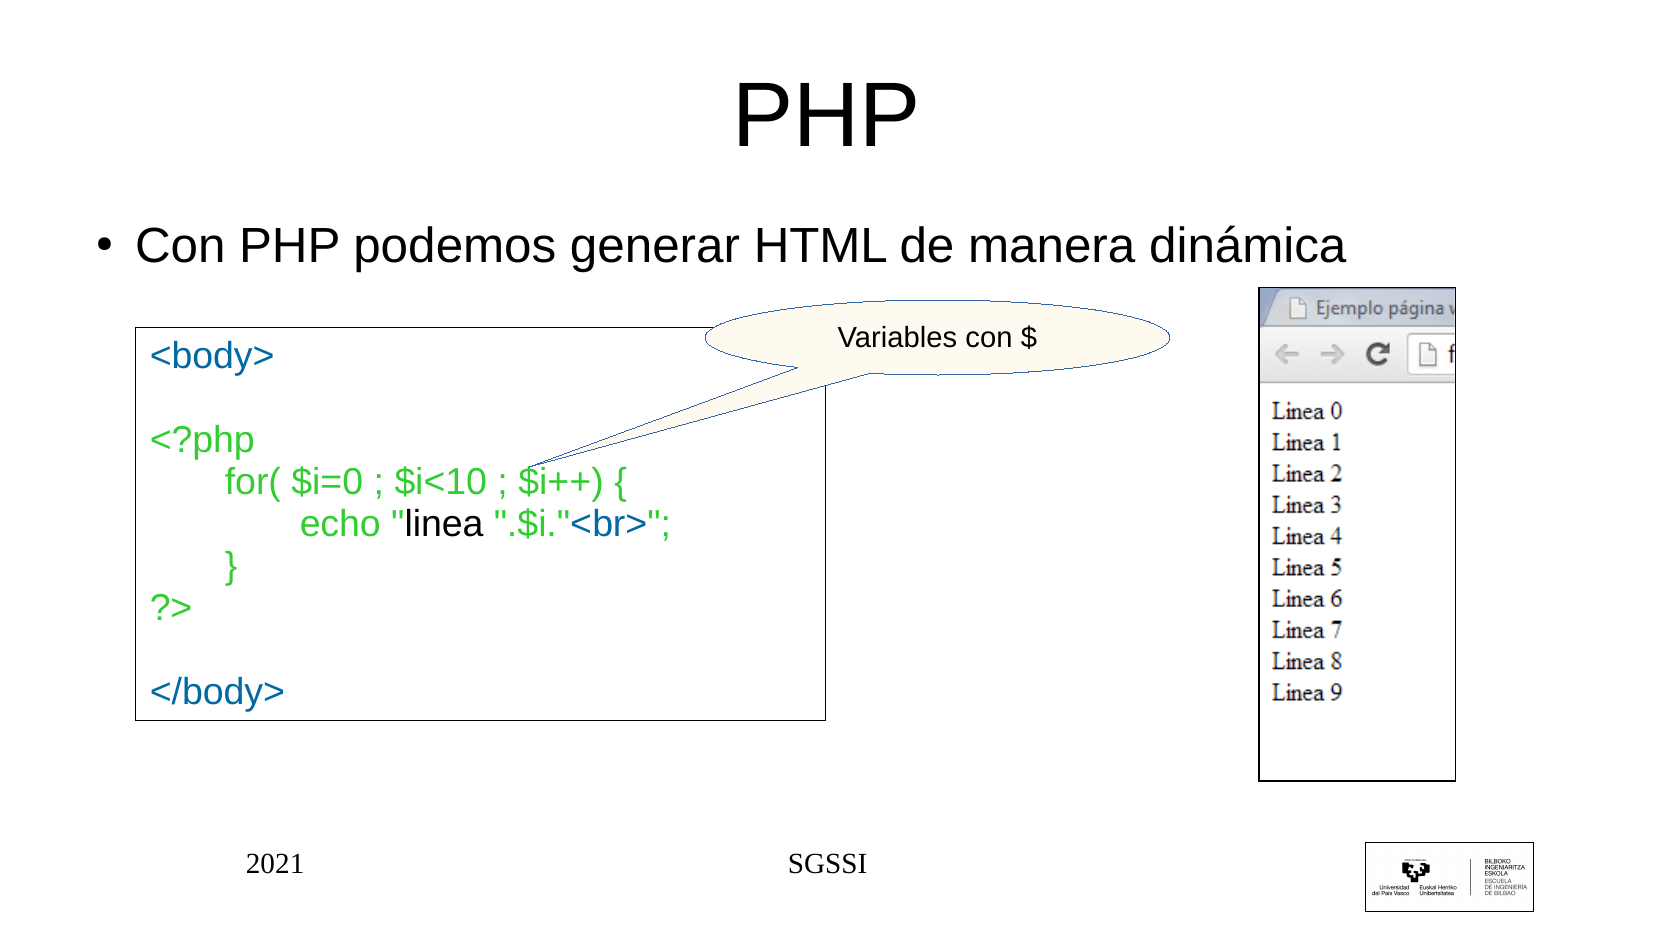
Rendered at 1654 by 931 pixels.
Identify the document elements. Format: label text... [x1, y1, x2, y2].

list Con PHP podemos generar HTML de manera dinámica [82, 217, 1456, 301]
title PHP [82, 37, 1571, 193]
picture [1260, 288, 1455, 781]
text_box <body> <?php for( $i=0 ; $i<10 ; $i++) { echo "linea ".$i."<br>"; } ?> </body> [135, 327, 826, 721]
text_box Variables con $ [528, 300, 1170, 468]
picture [1366, 843, 1533, 911]
